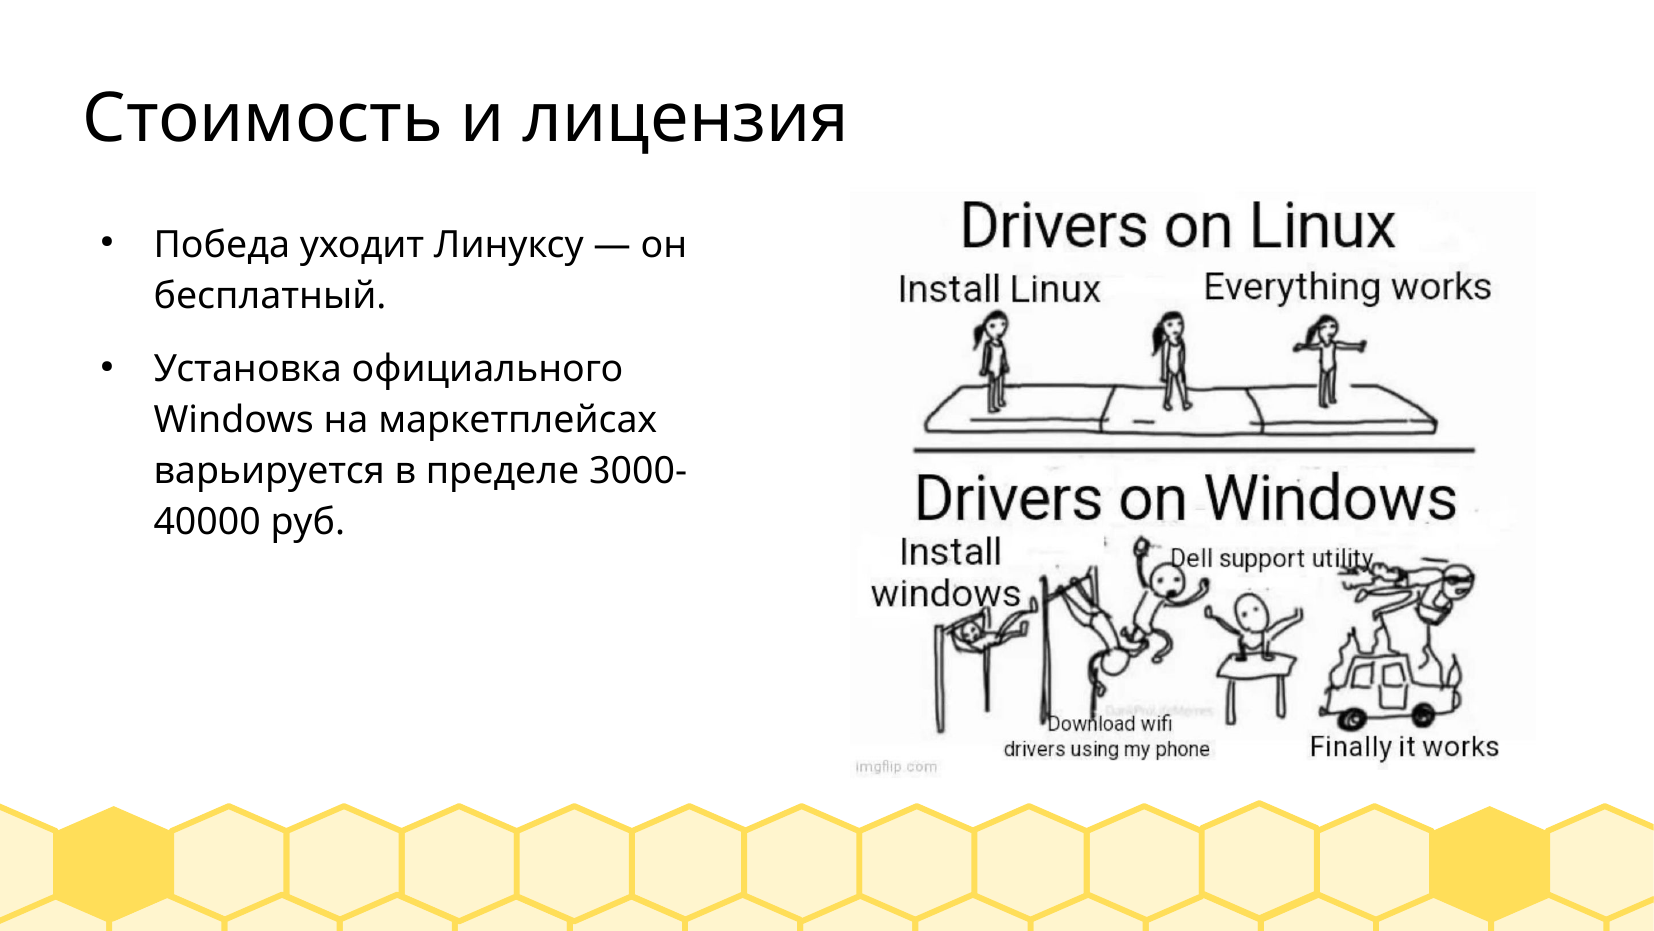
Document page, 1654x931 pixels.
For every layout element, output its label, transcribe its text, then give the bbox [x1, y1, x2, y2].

title Стоимость и лицензия [82, 37, 1571, 193]
picture [850, 175, 1536, 790]
list Победа уходит Линуксу — он бесплатный. Установка официального Windows на маркетплейсах варьируется в пределе 3000-40000 руб. [82, 217, 768, 758]
